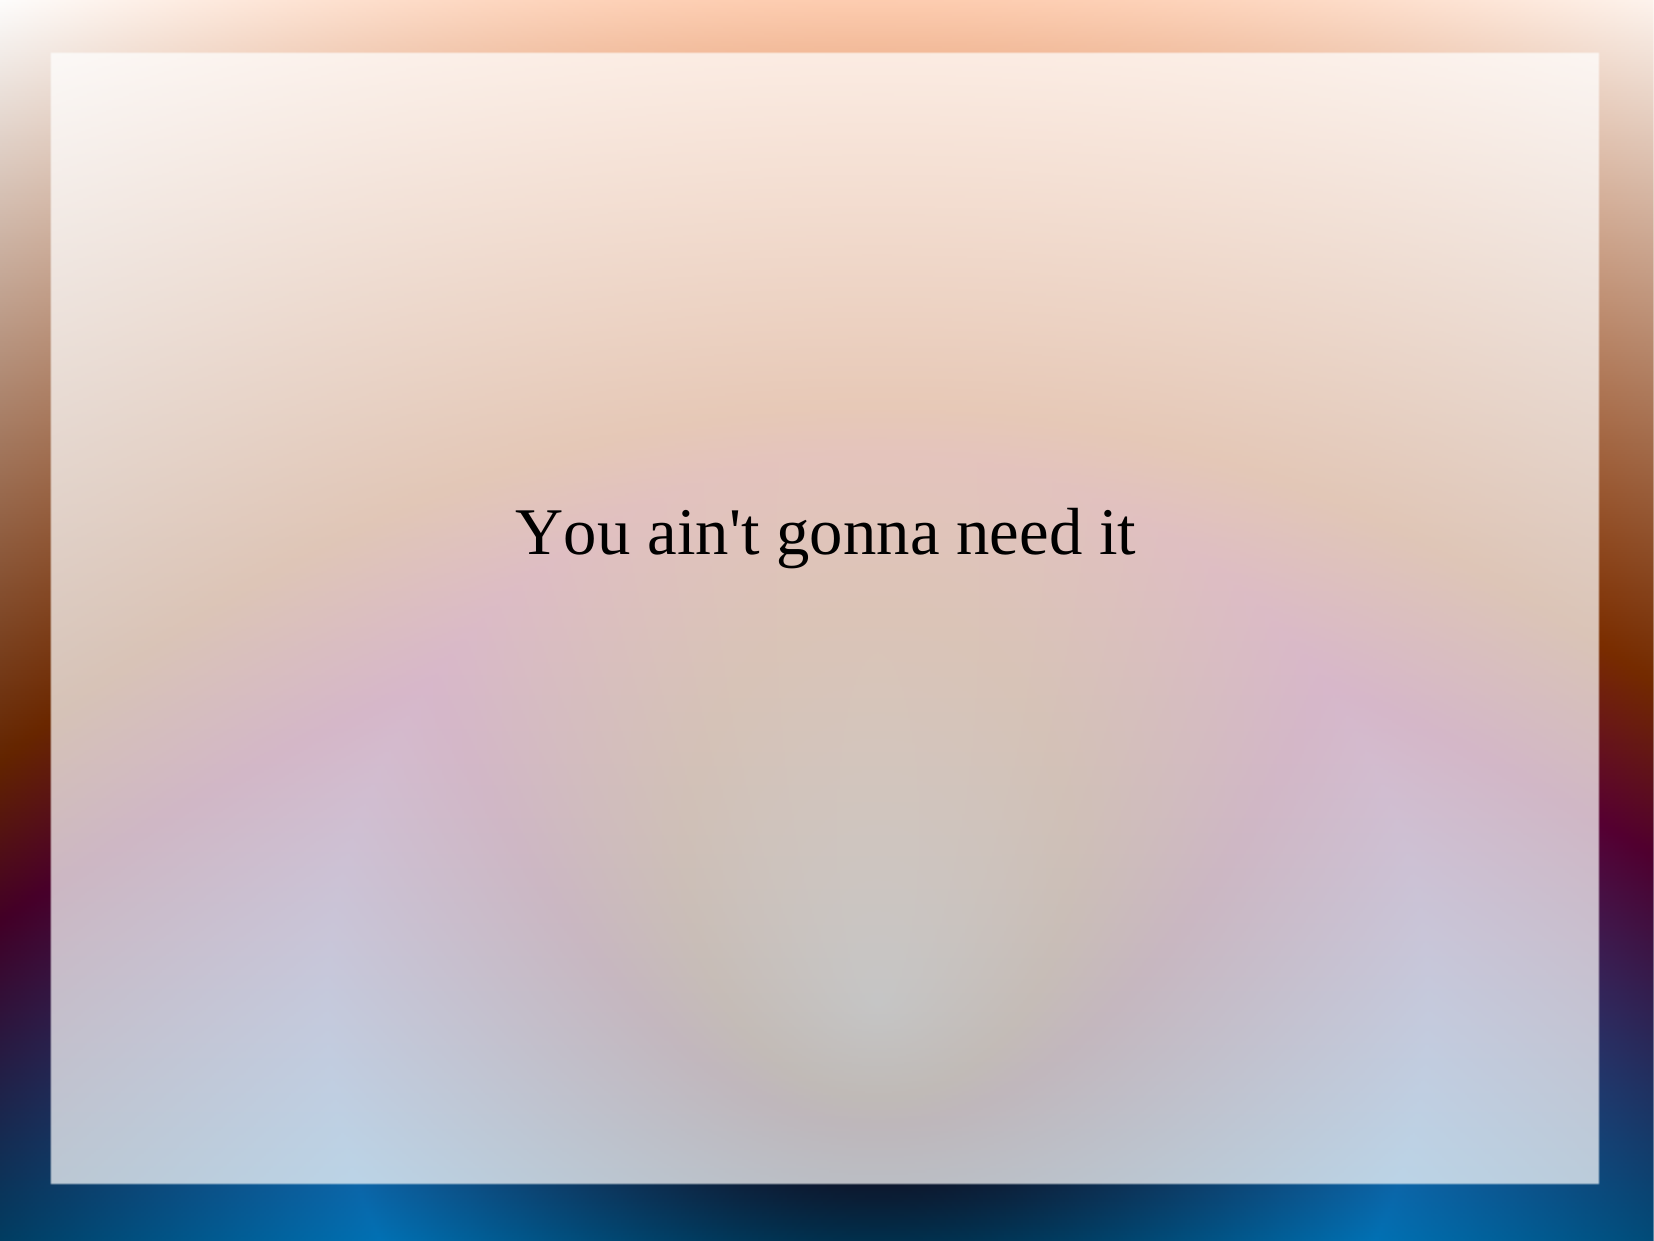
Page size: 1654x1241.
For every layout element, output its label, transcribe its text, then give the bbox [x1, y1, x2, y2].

subtitle You ain't gonna need it [82, 55, 1571, 1010]
picture [0, 0, 1654, 1241]
